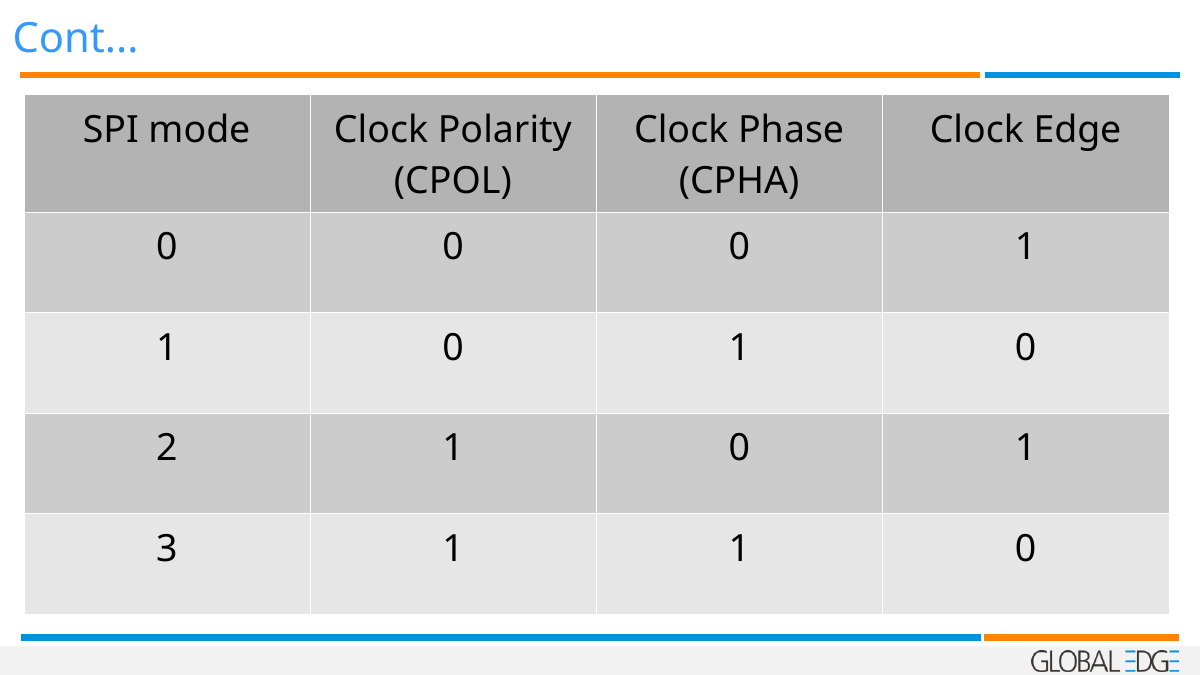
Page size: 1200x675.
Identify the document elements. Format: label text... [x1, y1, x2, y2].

table_cell 0 [597, 213, 882, 312]
table_cell 1 [311, 414, 596, 513]
table_cell 1 [883, 213, 1169, 312]
table_cell 1 [597, 514, 882, 614]
table_cell 0 [883, 514, 1169, 614]
table_cell 3 [25, 514, 310, 614]
table_cell 2 [25, 414, 310, 513]
table_cell 1 [597, 313, 882, 413]
table_header SPI mode [25, 95, 310, 212]
title Cont... [12, 9, 1088, 63]
table_header Clock Phase (CPHA) [597, 95, 882, 212]
table_header Clock Polarity (CPOL) [311, 95, 596, 212]
table_cell 1 [883, 414, 1169, 513]
table_cell 0 [311, 313, 596, 413]
table_header Clock Edge [883, 95, 1169, 212]
table_cell 1 [25, 313, 310, 413]
table_cell 0 [597, 414, 882, 513]
table_cell 0 [883, 313, 1169, 413]
table_cell 0 [311, 213, 596, 312]
table_cell 1 [311, 514, 596, 614]
table_cell 0 [25, 213, 310, 312]
picture [1031, 650, 1179, 672]
